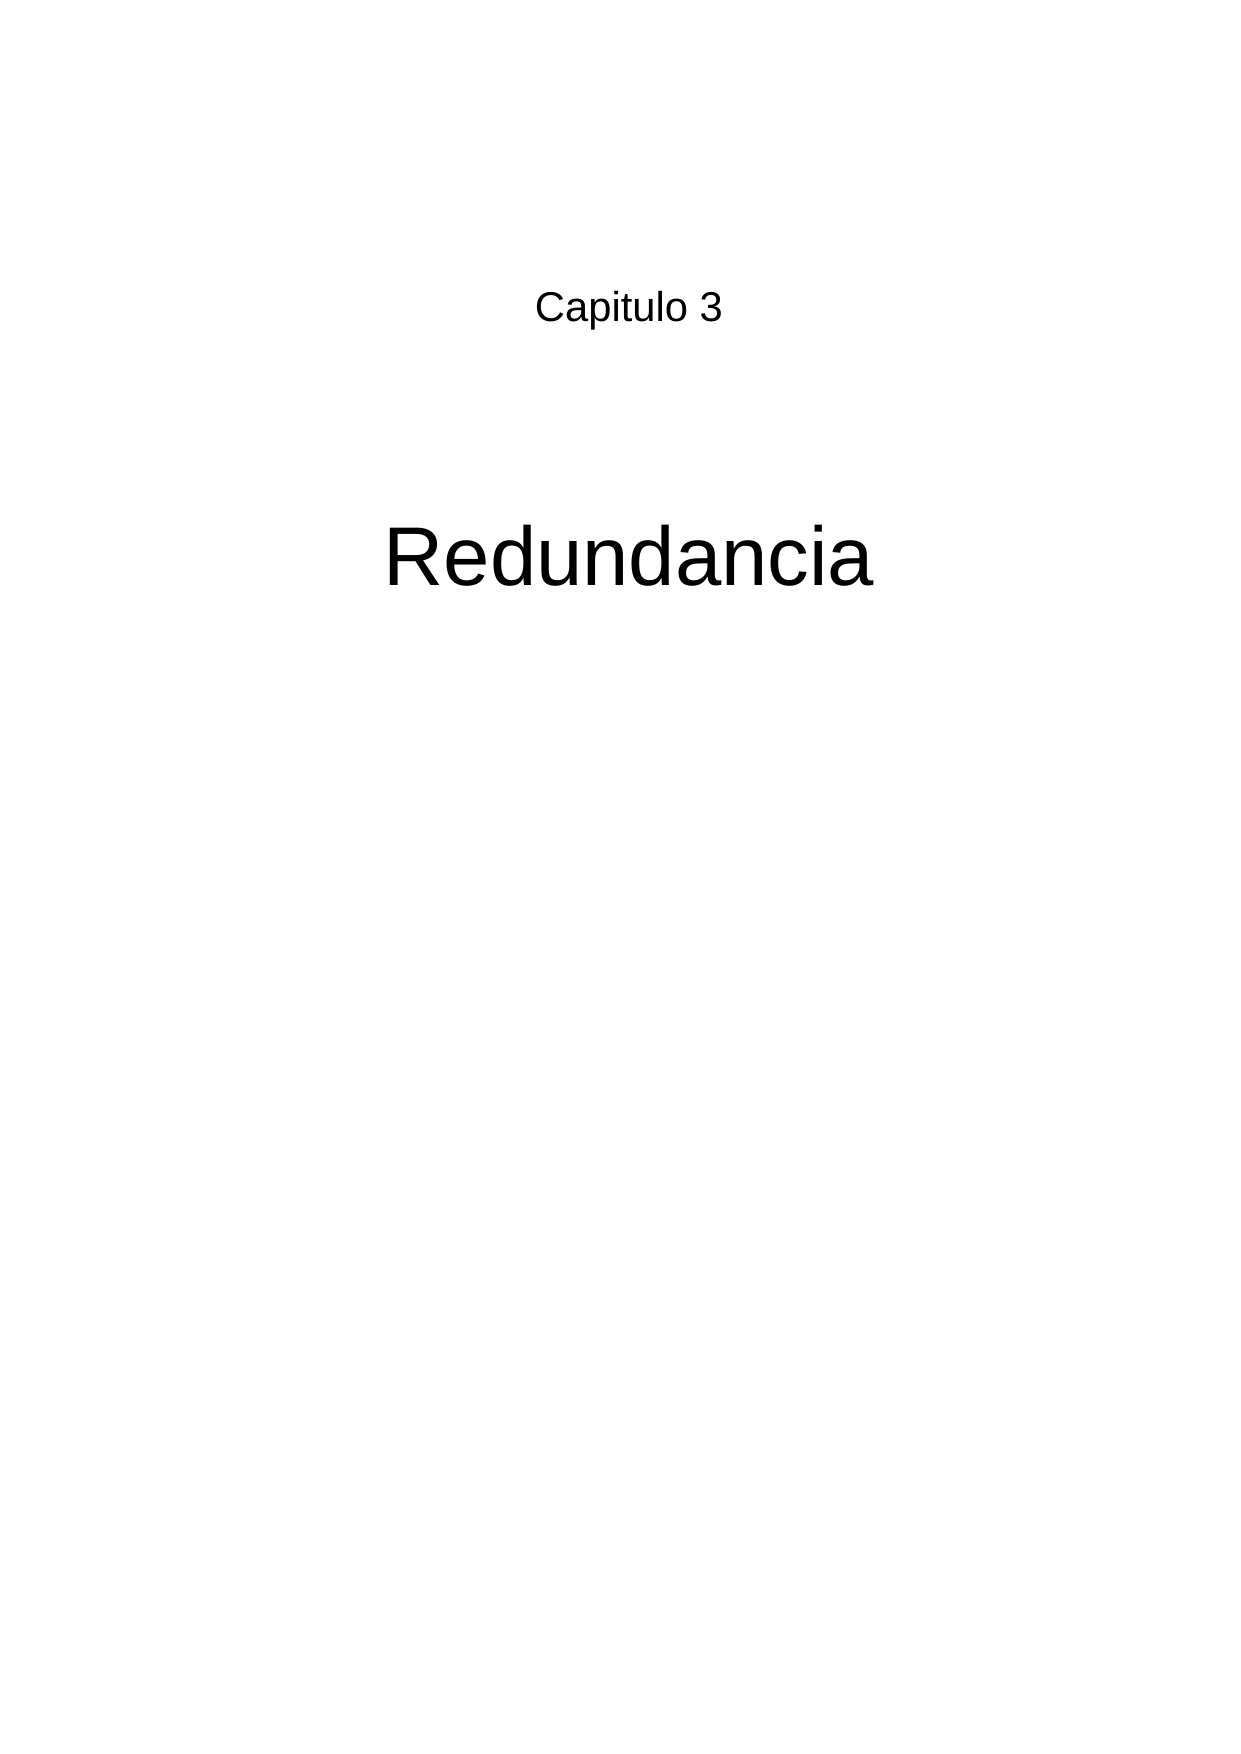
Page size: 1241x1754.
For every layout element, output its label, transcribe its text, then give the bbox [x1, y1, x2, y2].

title Capitulo 3 Redundancia [124, 283, 1134, 604]
